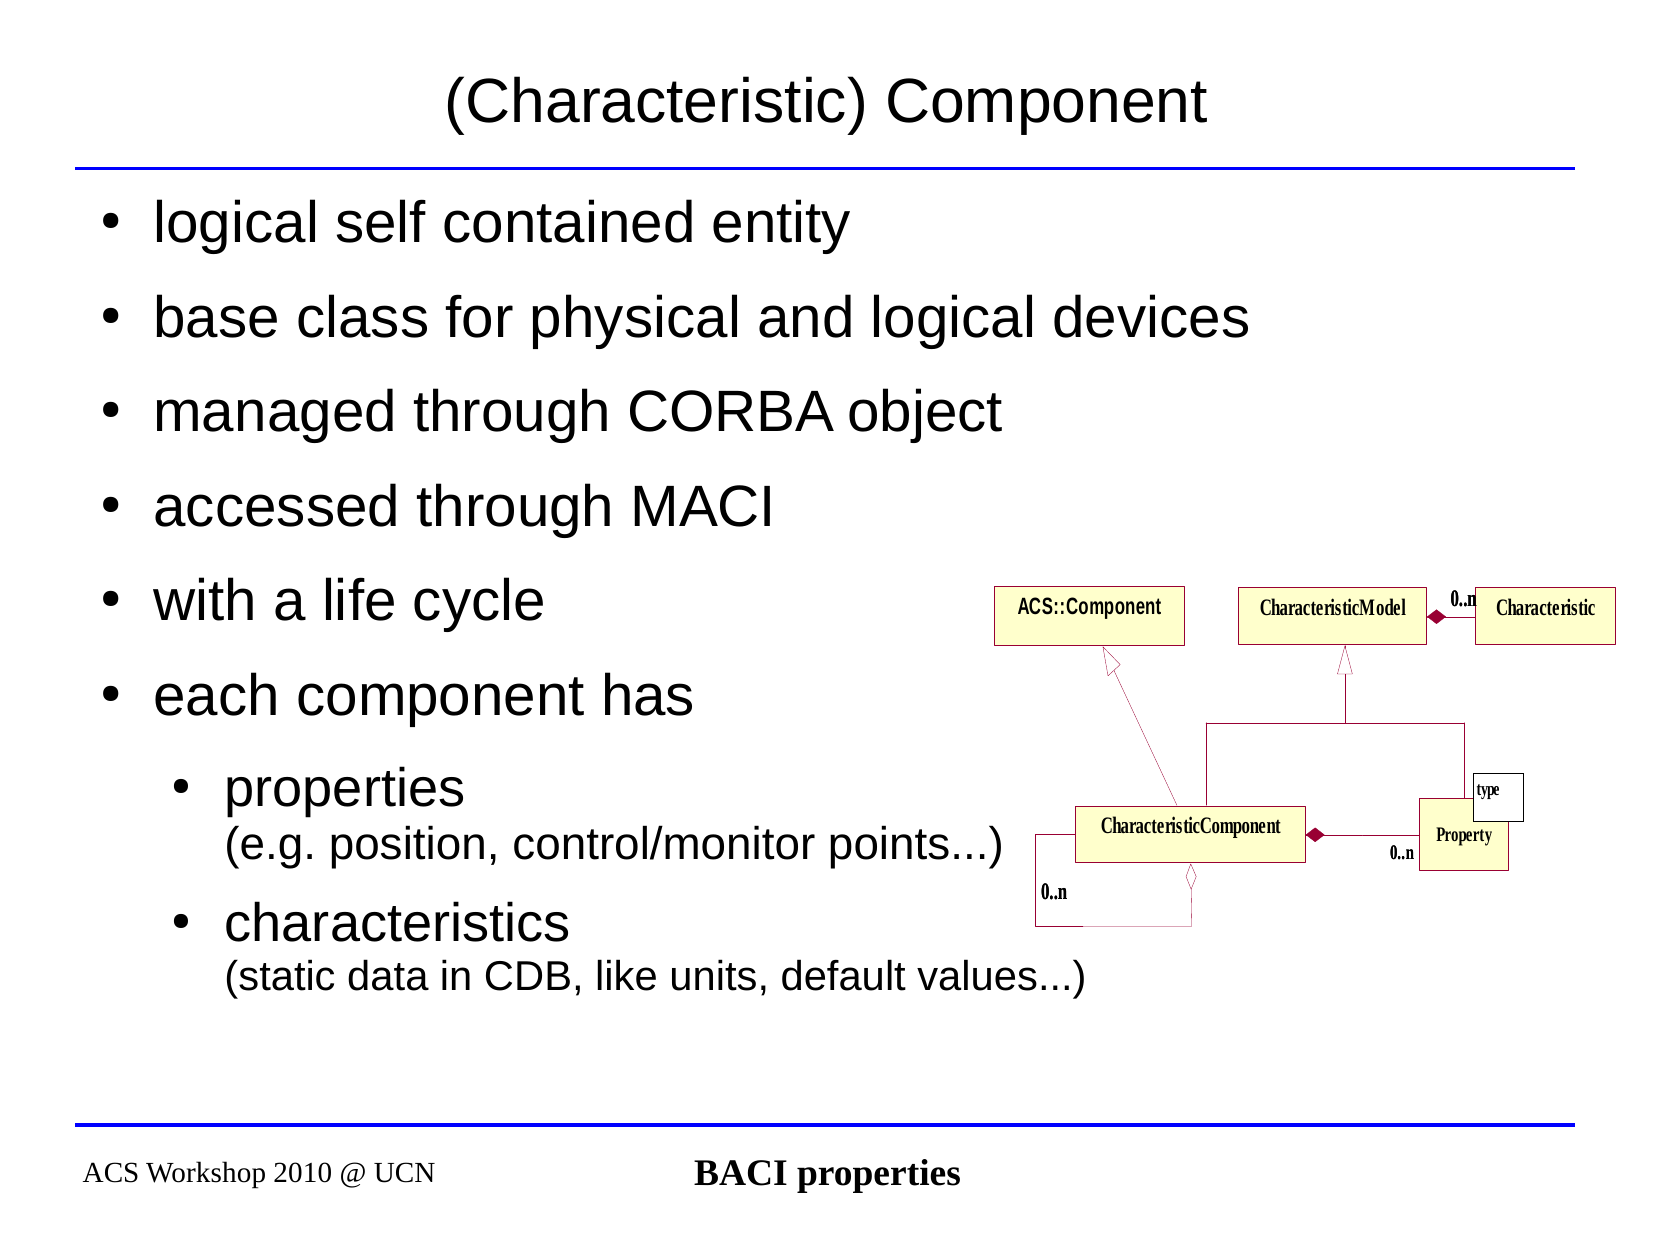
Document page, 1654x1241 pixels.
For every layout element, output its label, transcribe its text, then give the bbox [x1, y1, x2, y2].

title (Characteristic) Component [82, 31, 1571, 170]
list logical self contained entity base class for physical and logical devices managed through CORBA object accessed through MACI with a life cycle each component has properties (e.g. position, control/monitor points...) characteristics (static data in CDB, like units, default values...) [82, 189, 1571, 1088]
text_box [962, 568, 1648, 958]
